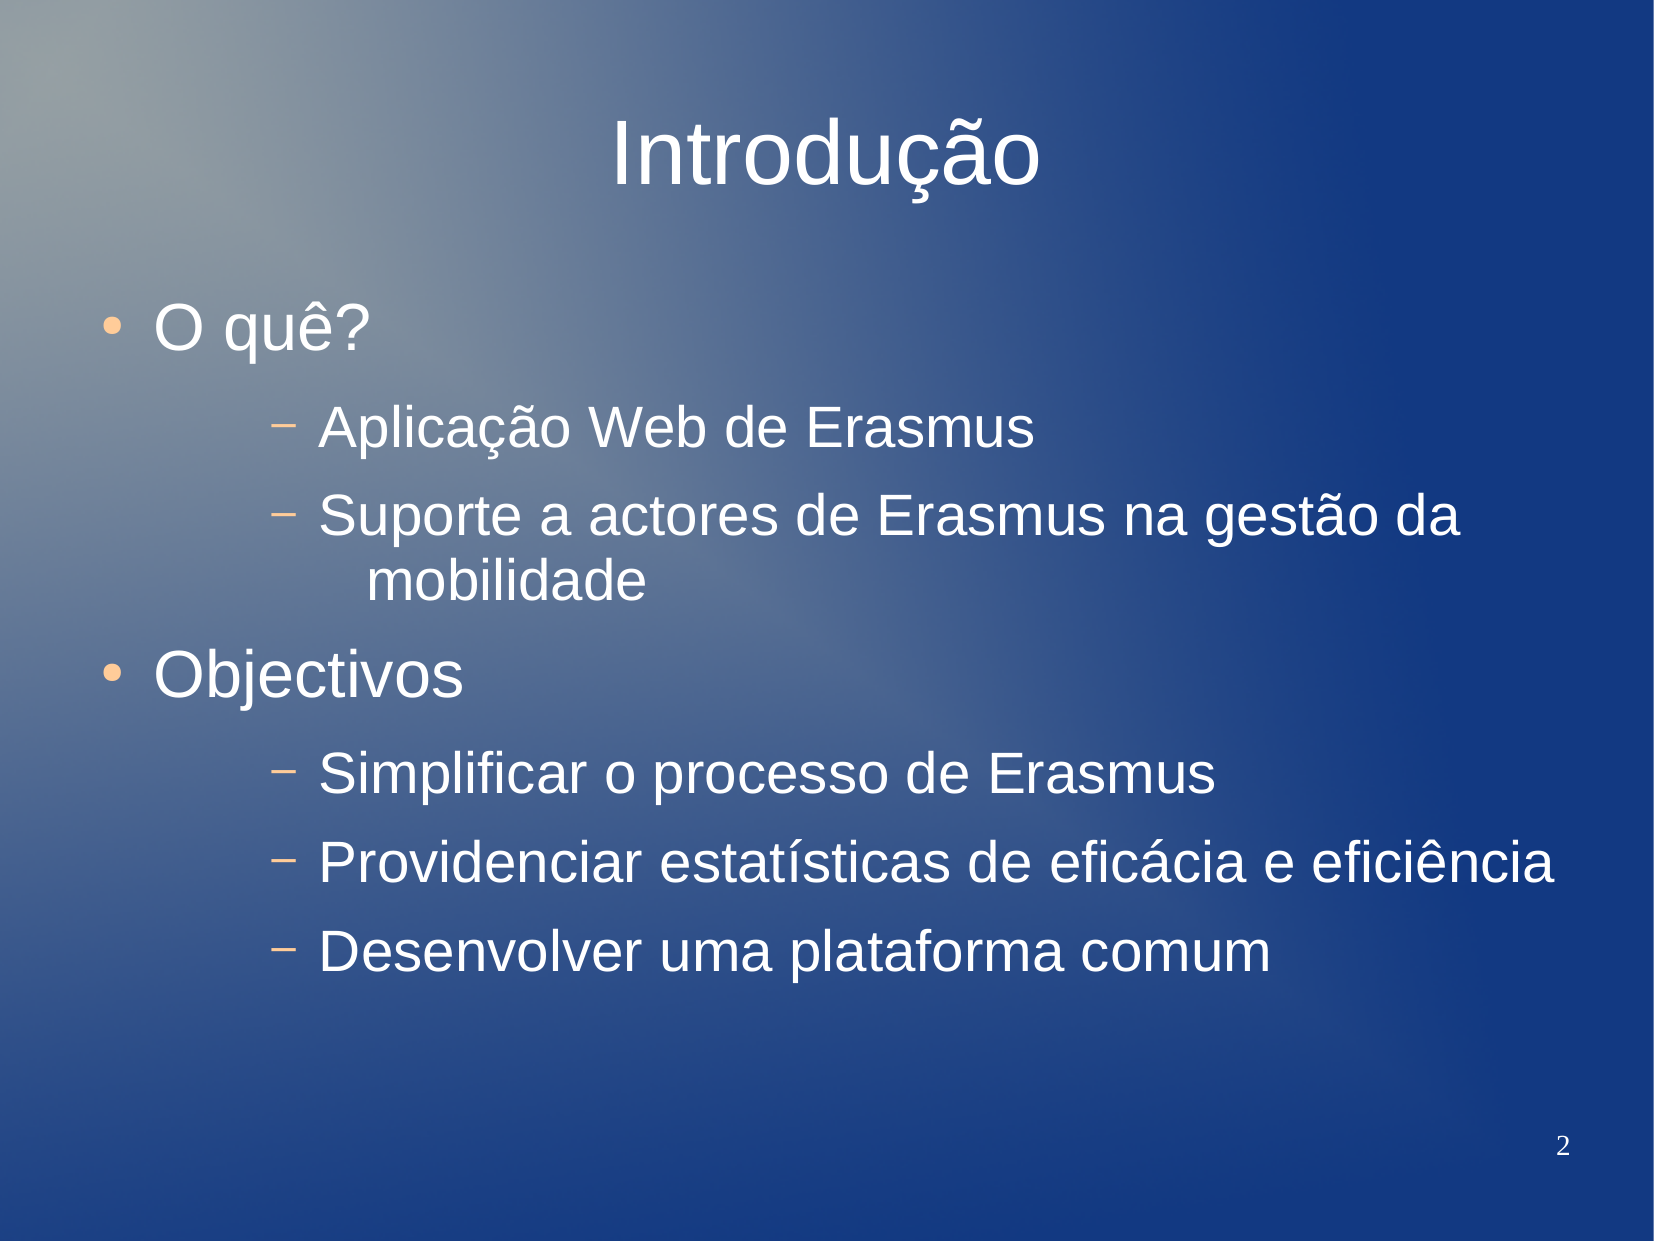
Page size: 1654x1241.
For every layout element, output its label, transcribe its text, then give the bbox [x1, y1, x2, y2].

title Introdução [82, 49, 1571, 257]
list O quê? Aplicação Web de Erasmus Suporte a actores de Erasmus na gestão da mobilidade Objectivos Simplificar o processo de Erasmus Providenciar estatísticas de eficácia e eficiência Desenvolver uma plataforma comum [82, 290, 1571, 1109]
picture [0, 0, 1654, 1241]
